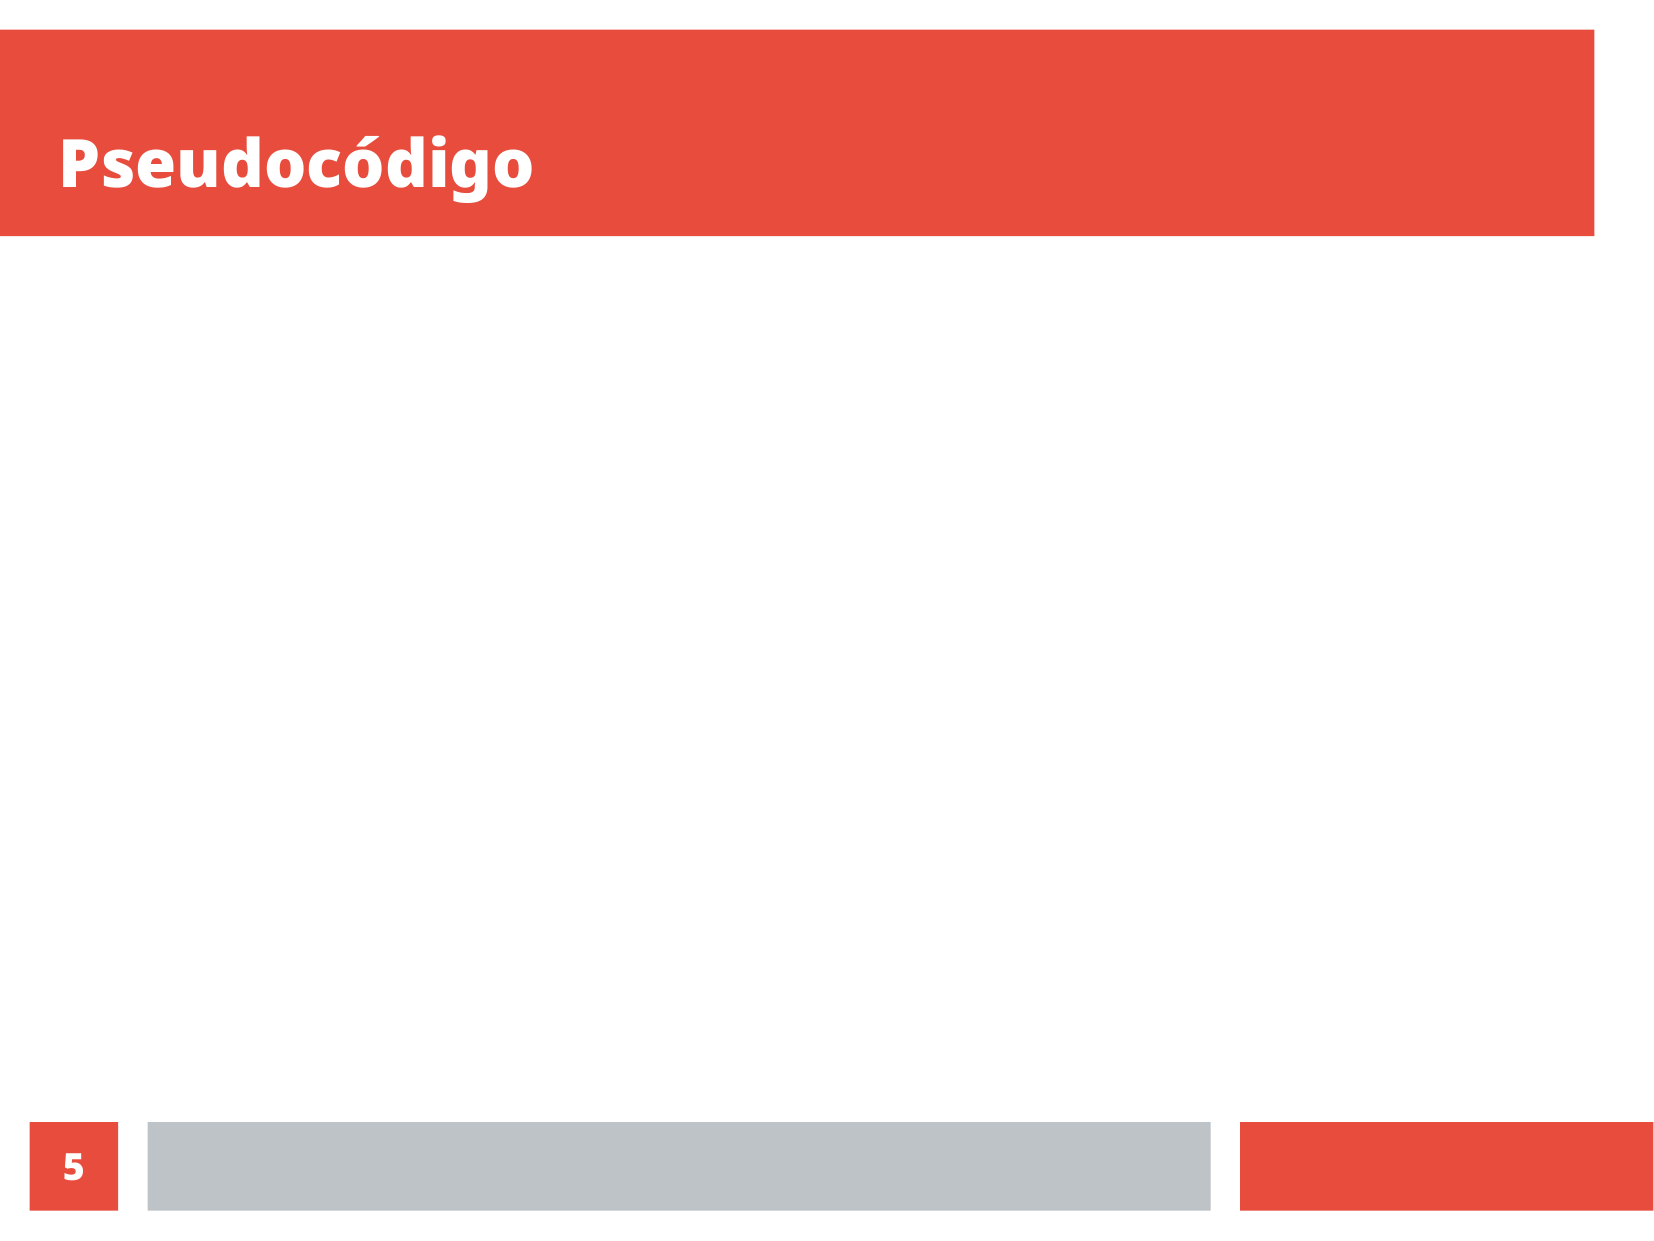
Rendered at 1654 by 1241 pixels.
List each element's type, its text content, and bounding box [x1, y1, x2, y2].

title Pseudocódigo [59, 59, 1595, 207]
